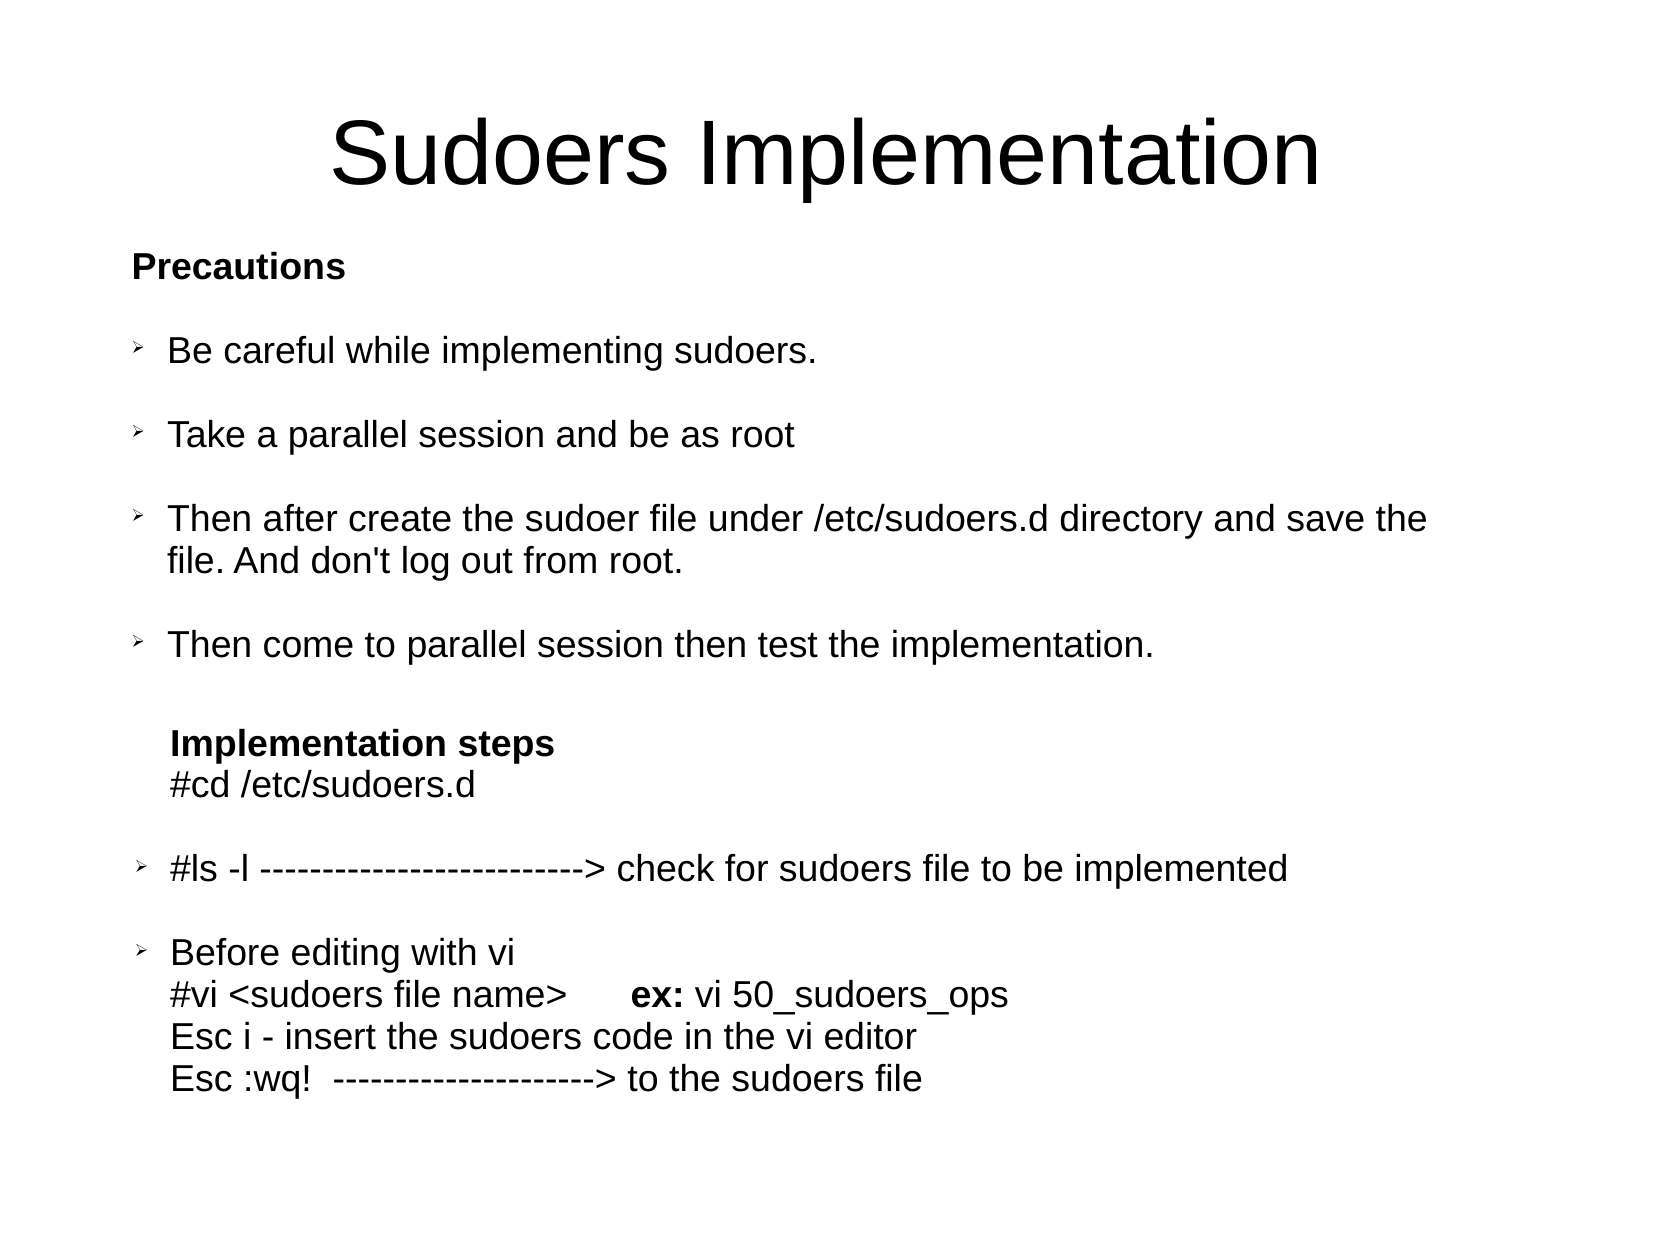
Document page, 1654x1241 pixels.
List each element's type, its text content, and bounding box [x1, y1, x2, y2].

text_box Implementation steps #cd /etc/sudoers.d #ls -l --------------------------> check for sudoers file to be implemented Before editing with vi #vi <sudoers file name> ex: vi 50_sudoers_ops Esc i - insert the sudoers code in the vi editor Esc :wq! ---------------------> to the sudoers file [120, 714, 1501, 1138]
title Sudoers Implementation [82, 49, 1571, 257]
text_box Precautions Be careful while implementing sudoers. Take a parallel session and be as root Then after create the sudoer file under /etc/sudoers.d directory and save the file. And don't log out from root. Then come to parallel session then test the implementation. [116, 237, 1467, 715]
